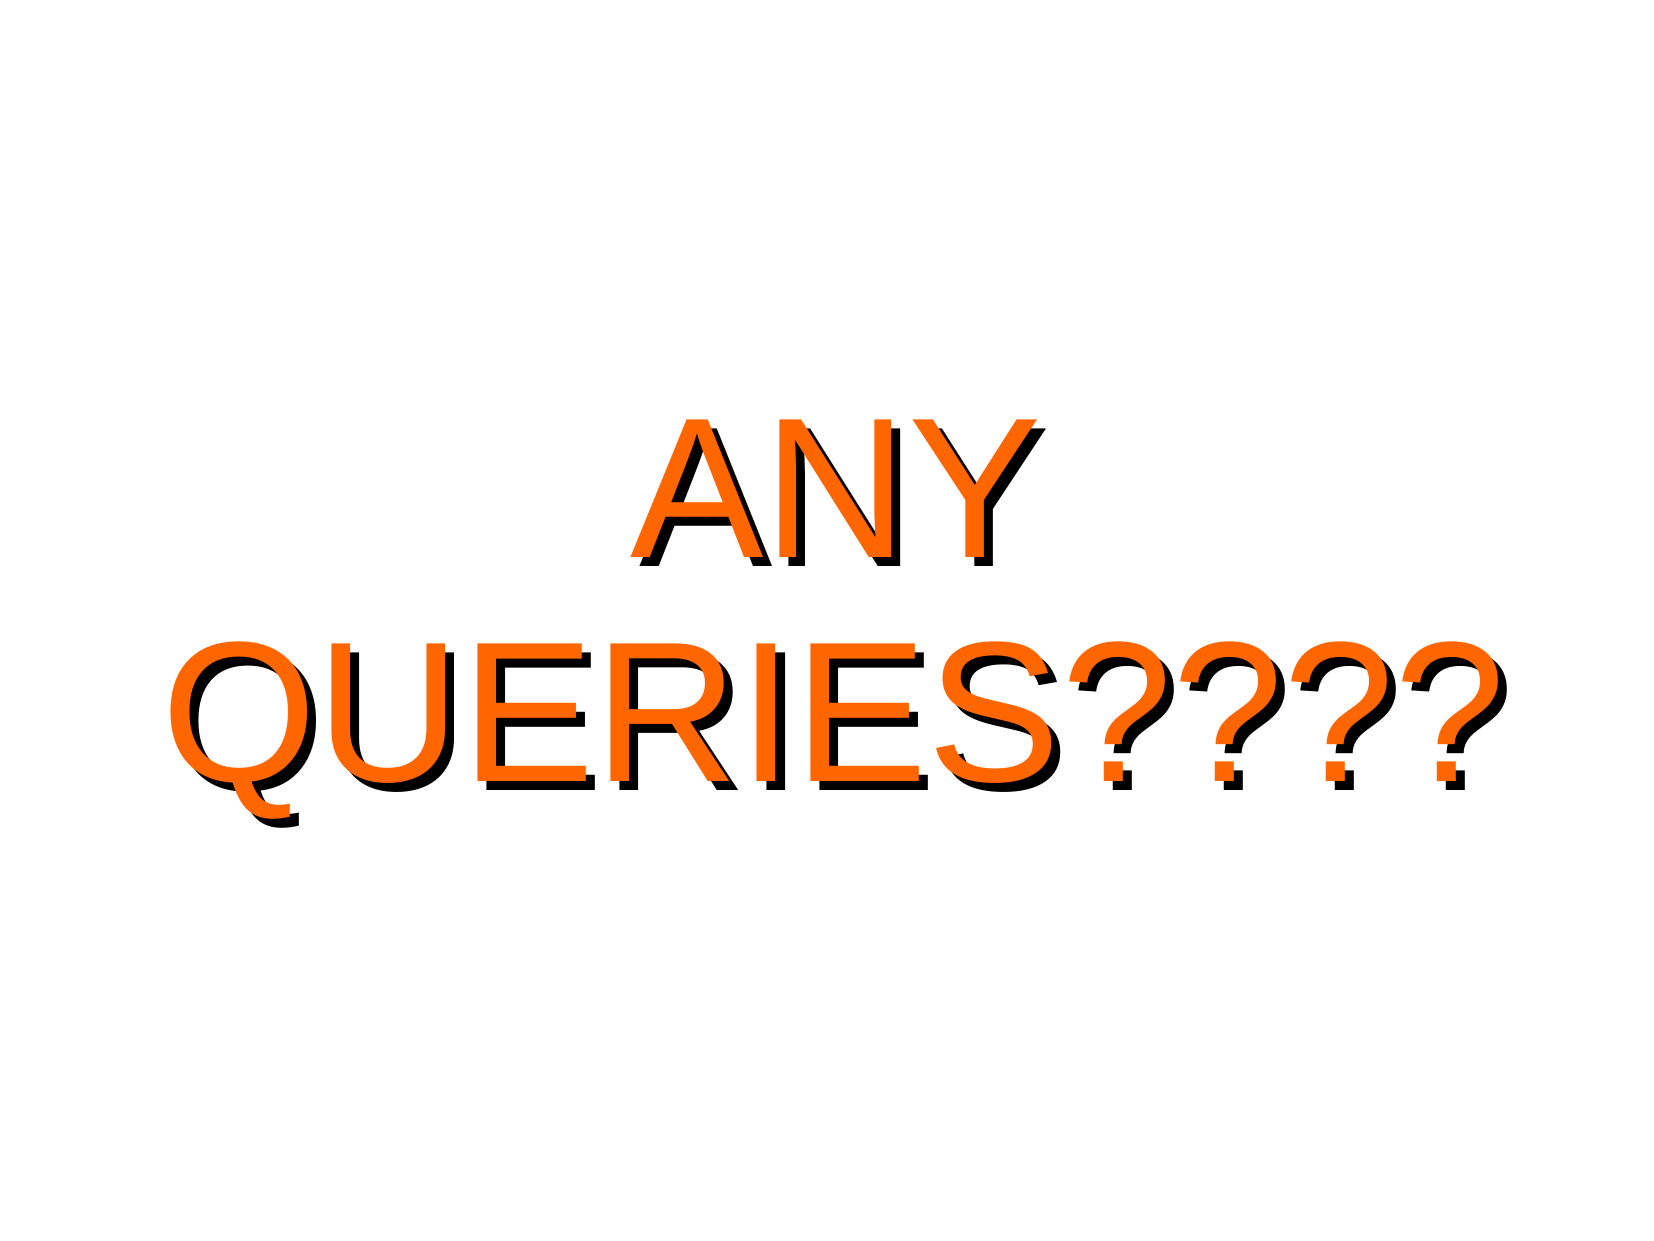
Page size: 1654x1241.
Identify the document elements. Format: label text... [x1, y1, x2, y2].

title ANY QUERIES???? [90, 345, 1579, 856]
